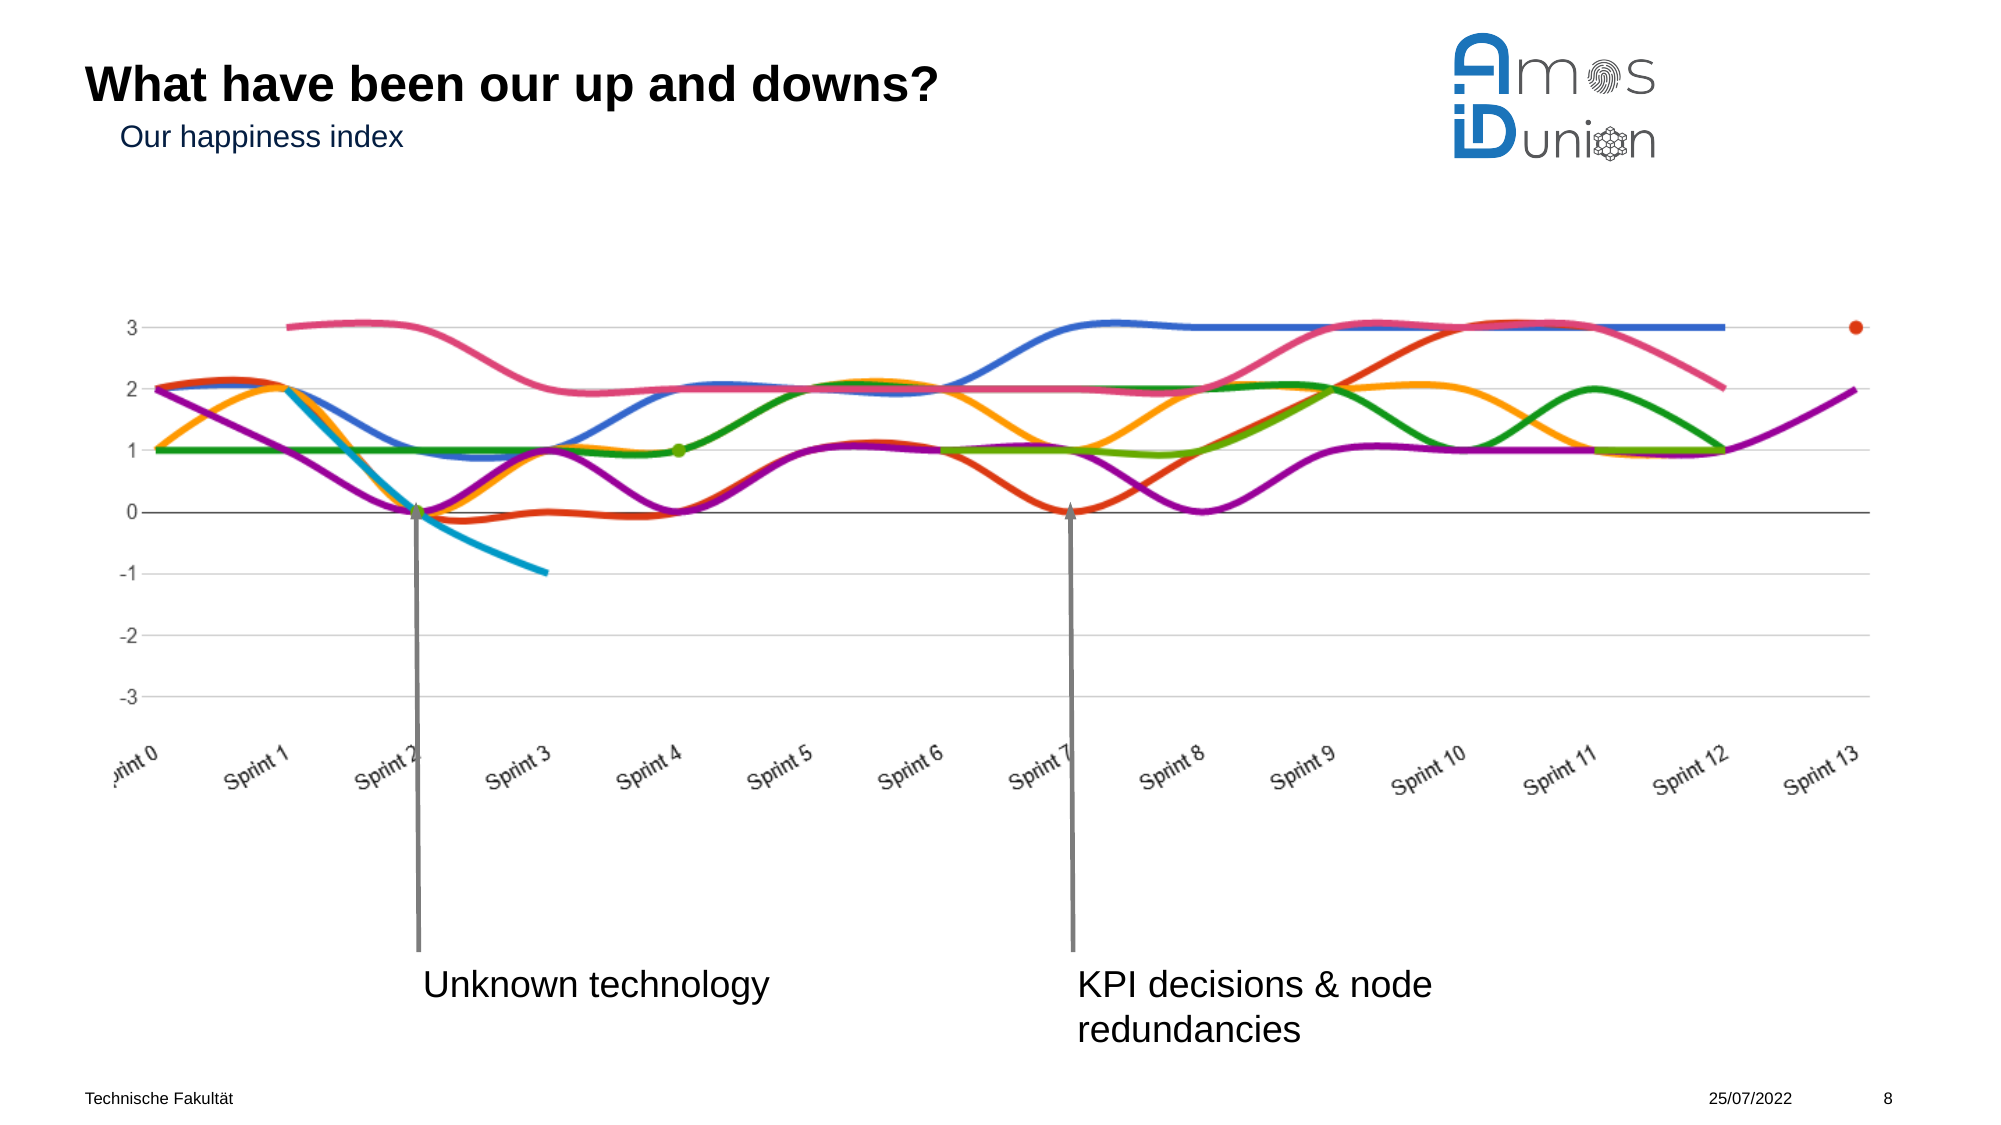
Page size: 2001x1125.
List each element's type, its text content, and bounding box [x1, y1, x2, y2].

picture [85, 281, 1916, 834]
list Our happiness index [84, 112, 1208, 154]
text_box Unknown technology [408, 952, 859, 1014]
picture [1449, 29, 1682, 168]
text_box KPI decisions & node redundancies [1062, 952, 1513, 1059]
footer Technische Fakultät [85, 1088, 983, 1109]
slide_number 7 [1883, 1088, 1916, 1109]
slide_number 25/07/2022 [1708, 1088, 1849, 1109]
title What have been our up and downs? [85, 45, 1208, 100]
